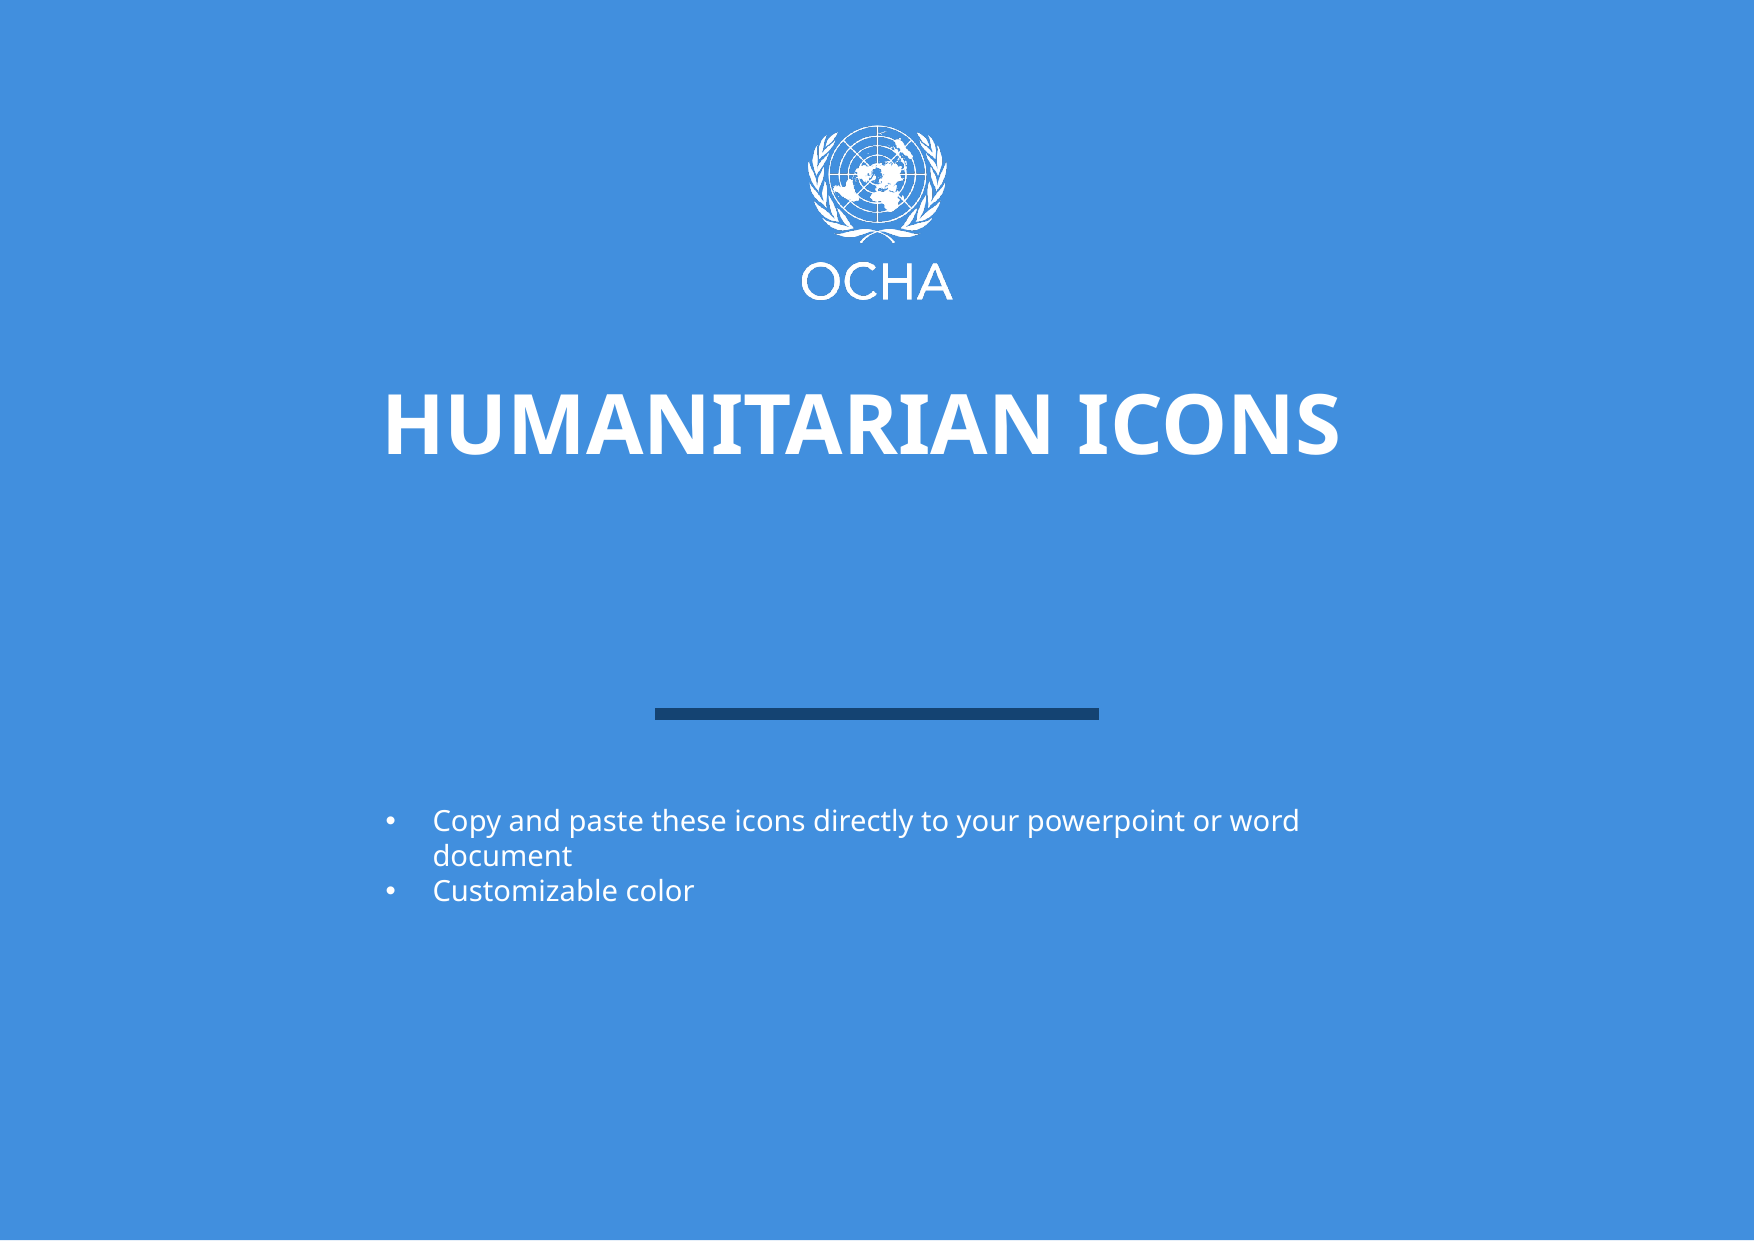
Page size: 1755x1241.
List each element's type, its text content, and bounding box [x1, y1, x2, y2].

picture [787, 99, 967, 321]
list Copy and paste these icons directly to your powerpoint or word document Customizable color [370, 795, 1377, 1027]
list HUMANITARIAN ICONS [239, 364, 1484, 596]
